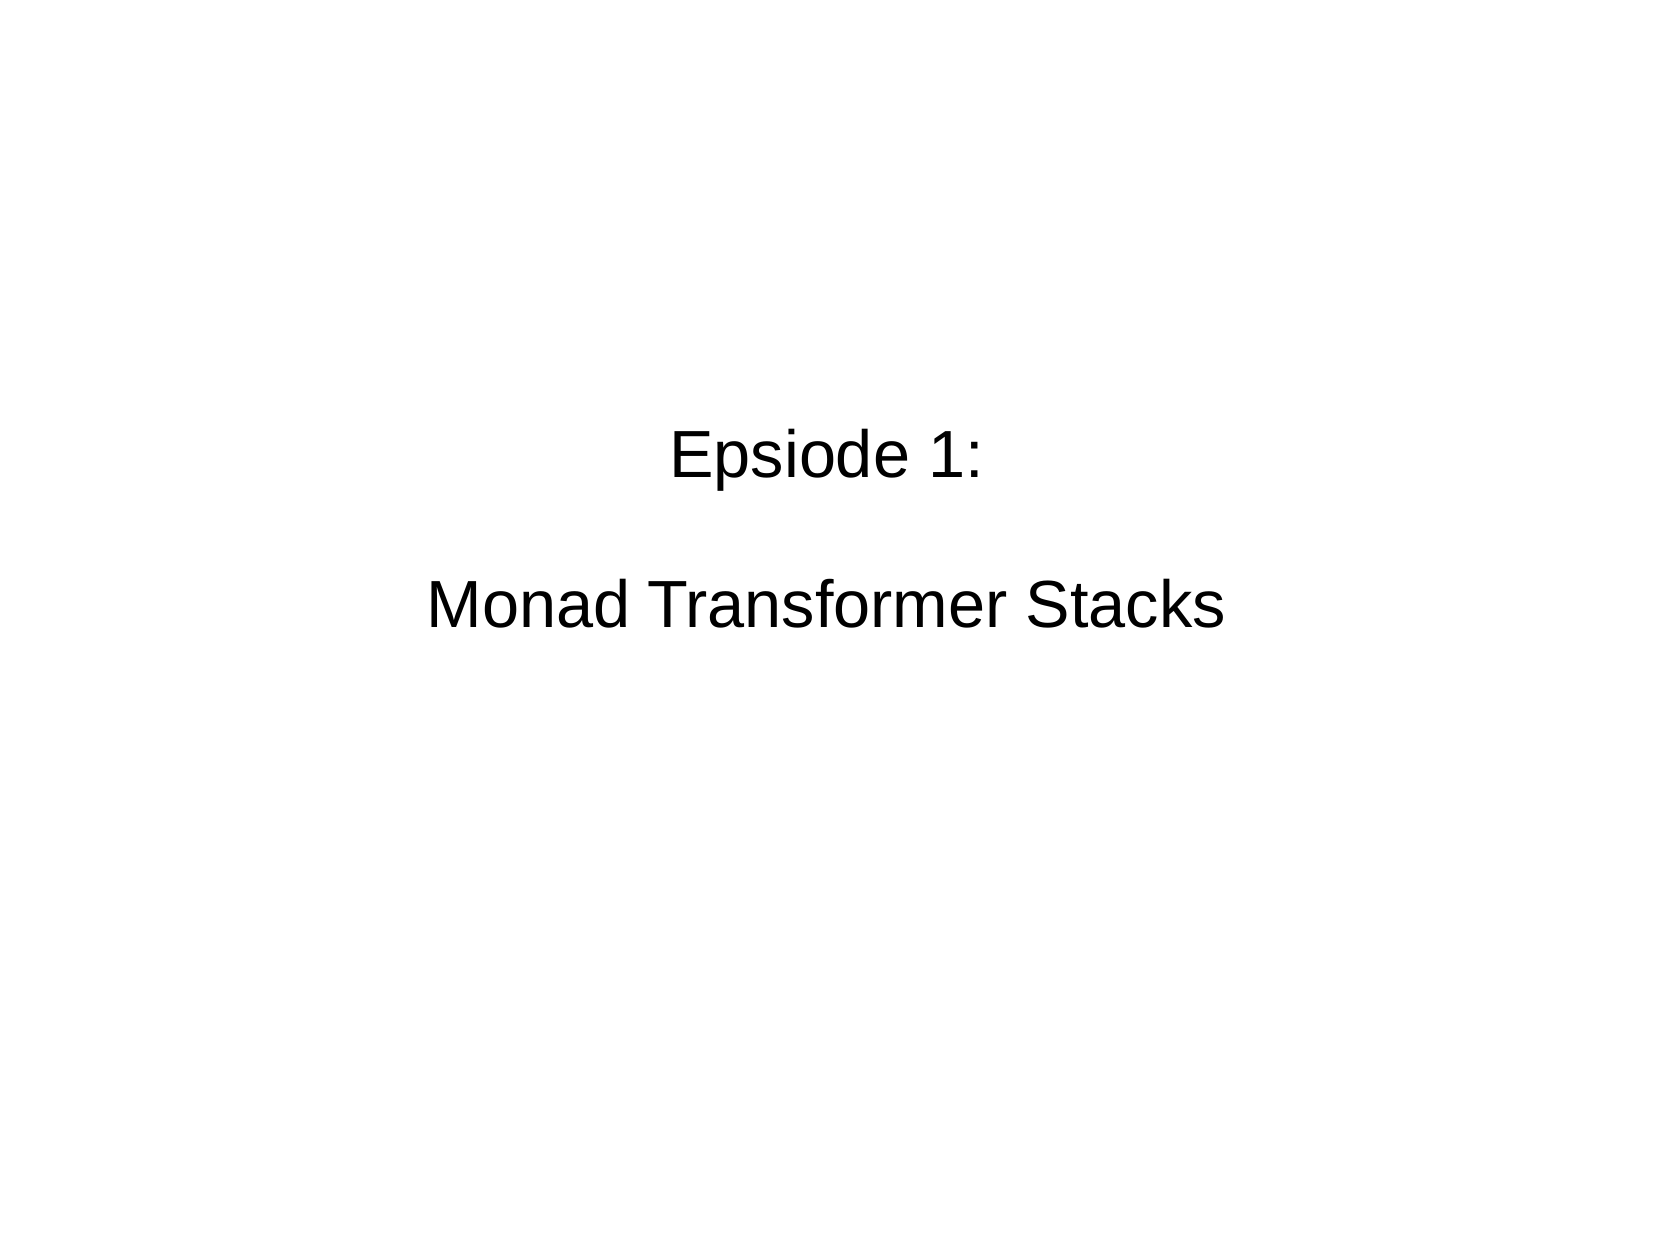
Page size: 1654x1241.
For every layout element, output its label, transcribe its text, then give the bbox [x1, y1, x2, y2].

subtitle Epsiode 1: Monad Transformer Stacks [82, 49, 1571, 1010]
